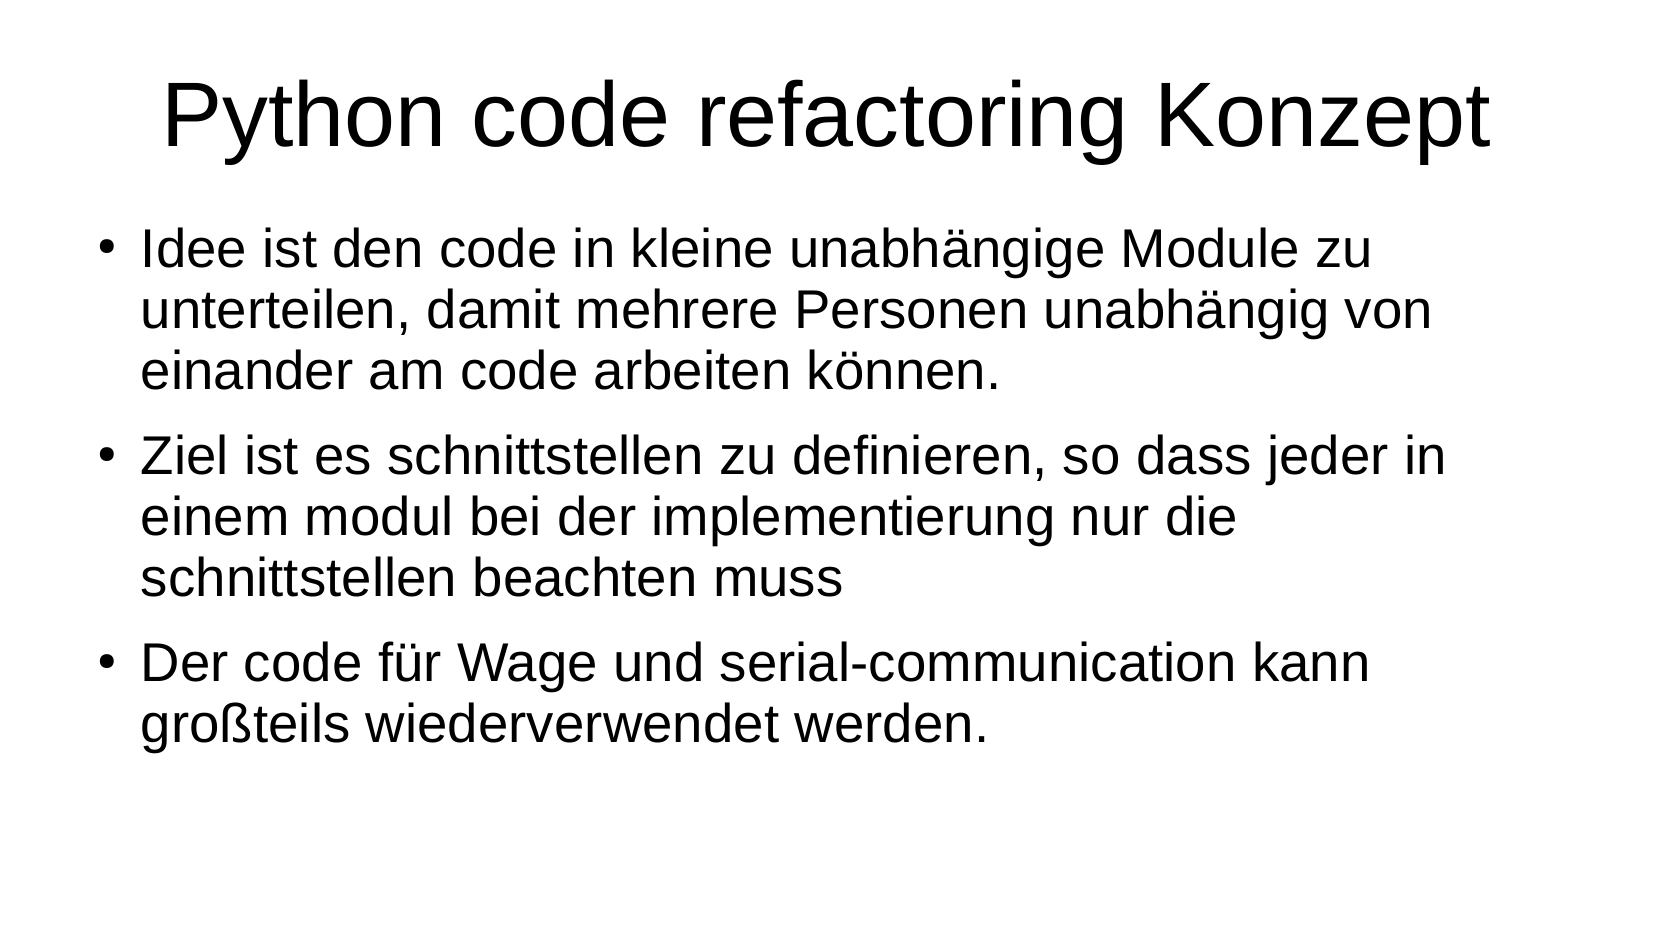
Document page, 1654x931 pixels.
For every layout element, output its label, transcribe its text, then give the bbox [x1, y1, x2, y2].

title Python code refactoring Konzept [82, 37, 1571, 193]
list Idee ist den code in kleine unabhängige Module zu unterteilen, damit mehrere Personen unabhängig von einander am code arbeiten können. Ziel ist es schnittstellen zu definieren, so dass jeder in einem modul bei der implementierung nur die schnittstellen beachten muss Der code für Wage und serial-communication kann großteils wiederverwendet werden. [82, 217, 1571, 758]
